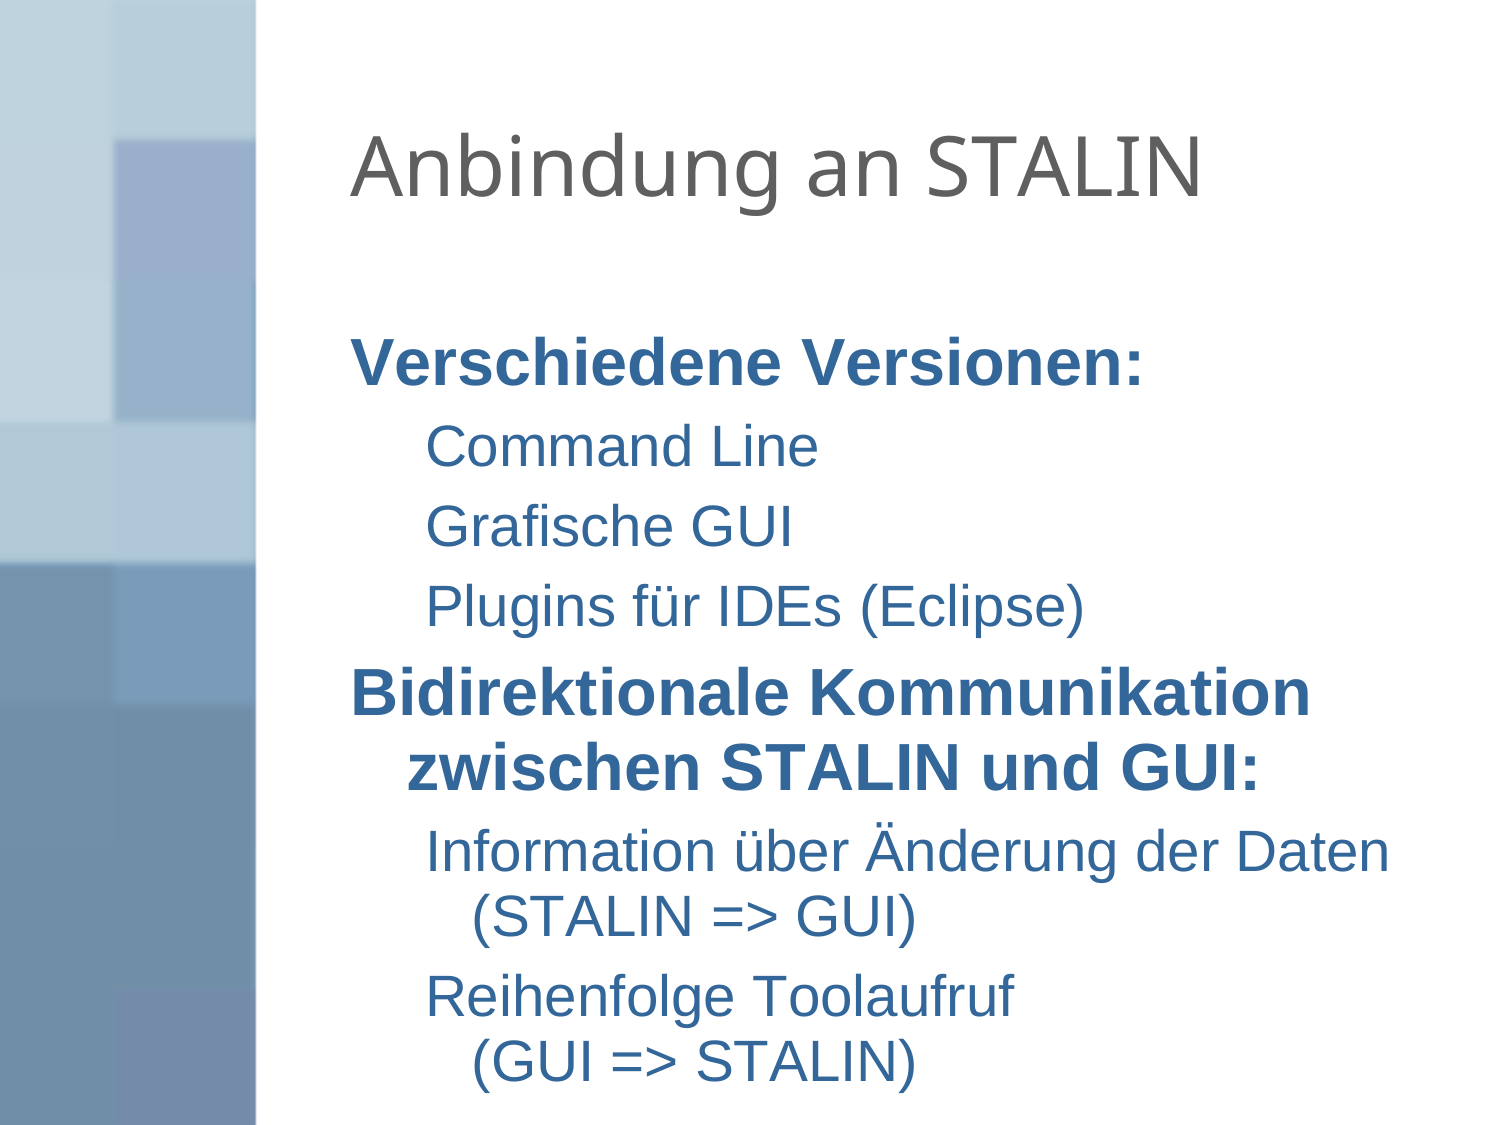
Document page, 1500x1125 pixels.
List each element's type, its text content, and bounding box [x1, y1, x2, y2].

list Verschiedene Versionen: Command Line Grafische GUI Plugins für IDEs (Eclipse) Bidirektionale Kommunikation zwischen STALIN und GUI: Information über Änderung der Daten (STALIN => GUI) Reihenfolge Toolaufruf (GUI => STALIN) [350, 324, 1401, 1093]
title Anbindung an STALIN [350, 8, 1401, 324]
picture [0, 0, 1500, 1125]
